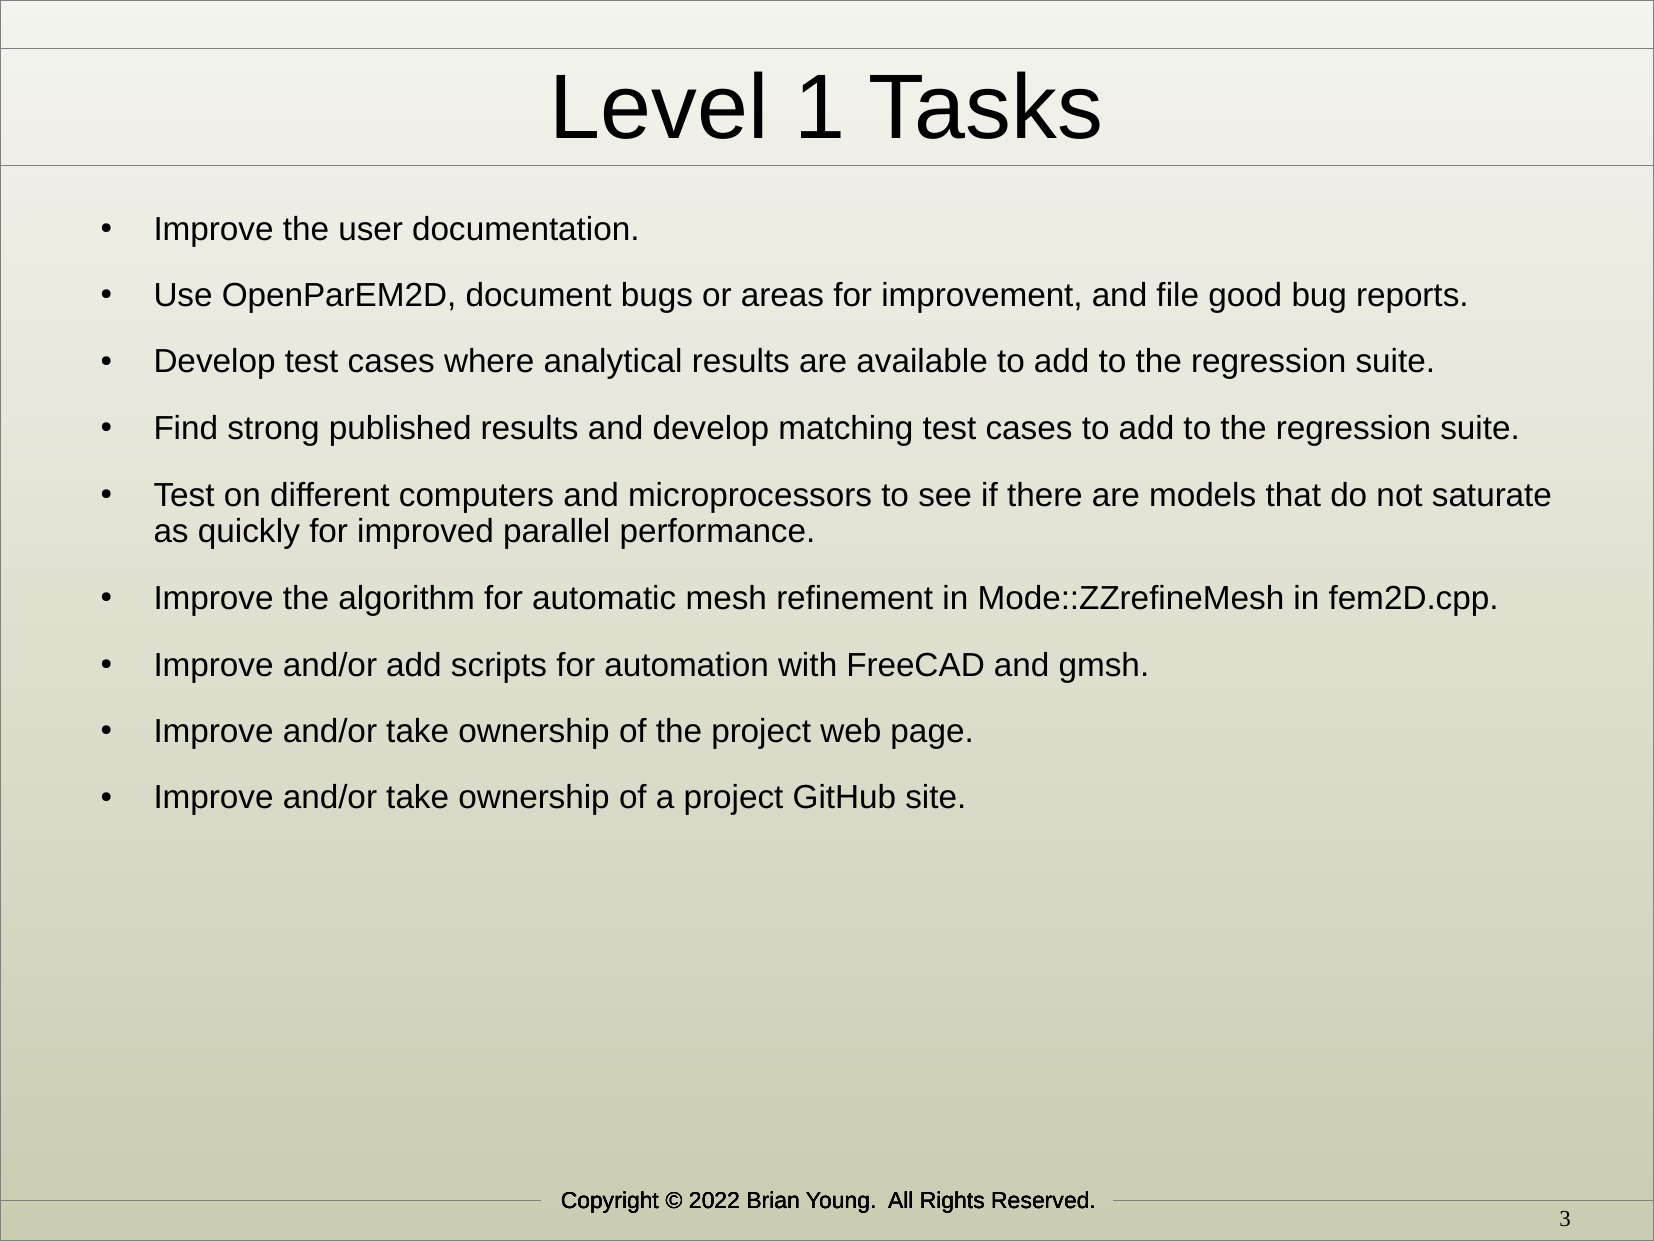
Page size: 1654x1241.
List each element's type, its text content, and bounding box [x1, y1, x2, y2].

title Level 1 Tasks [82, 49, 1571, 166]
list Improve the user documentation. Use OpenParEM2D, document bugs or areas for improvement, and file good bug reports. Develop test cases where analytical results are available to add to the regression suite. Find strong published results and develop matching test cases to add to the regression suite. Test on different computers and microprocessors to see if there are models that do not saturate as quickly for improved parallel performance. Improve the algorithm for automatic mesh refinement in Mode::ZZrefineMesh in fem2D.cpp. Improve and/or add scripts for automation with FreeCAD and gmsh. Improve and/or take ownership of the project web page. Improve and/or take ownership of a project GitHub site. [82, 210, 1571, 1142]
